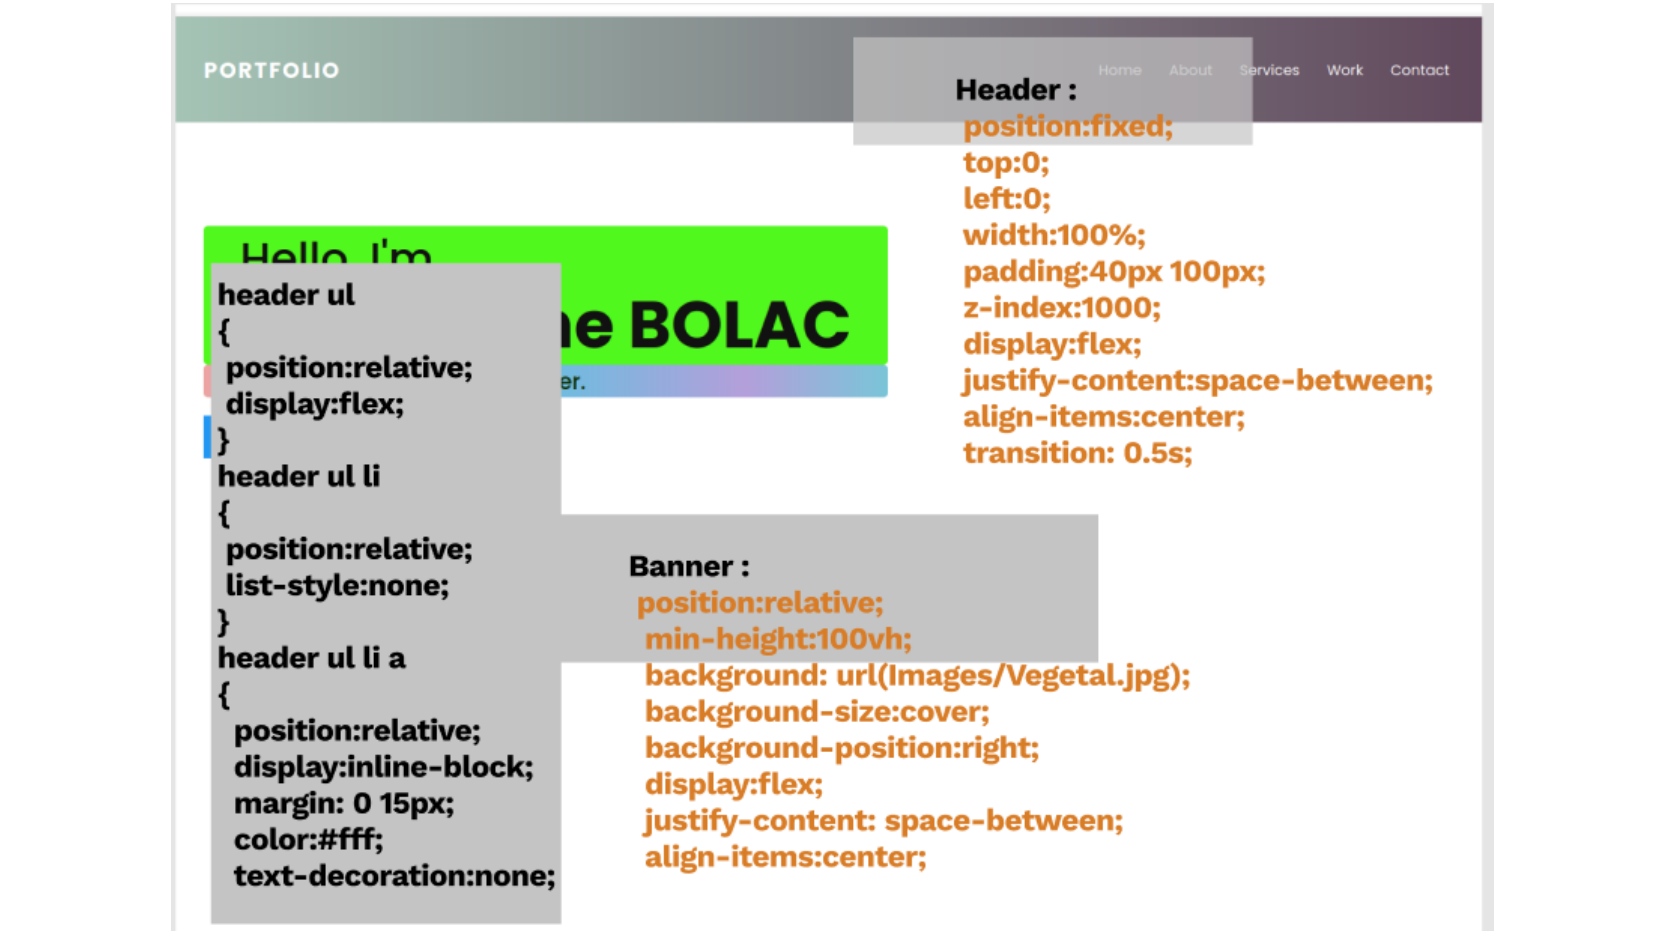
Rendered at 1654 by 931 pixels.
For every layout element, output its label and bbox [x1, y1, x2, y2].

picture [171, 3, 1494, 931]
